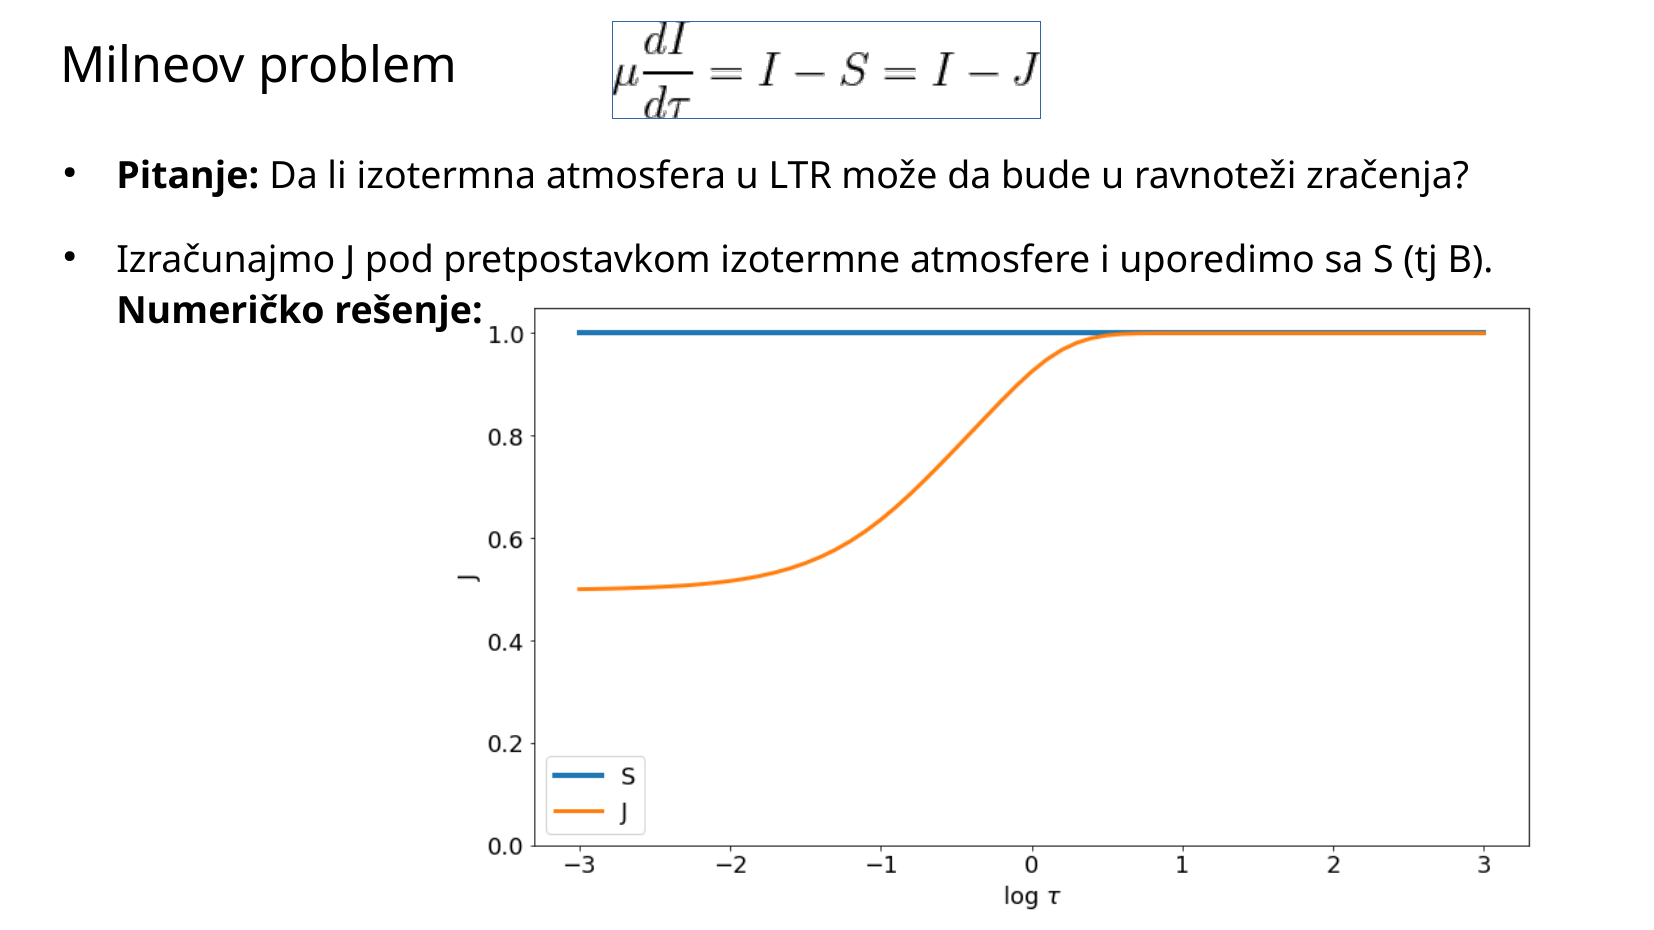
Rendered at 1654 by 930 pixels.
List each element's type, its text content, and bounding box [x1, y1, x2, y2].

title Milneov problem [59, 13, 1648, 113]
list Pitanje: Da li izotermna atmosfera u LTR može da bude u ravnoteži zračenja? Izračunajmo J pod pretpostavkom izotermne atmosfere i uporedimo sa S (tj B). Numeričko rešenje: [45, 148, 1635, 803]
picture [612, 21, 1041, 119]
picture [450, 299, 1538, 921]
